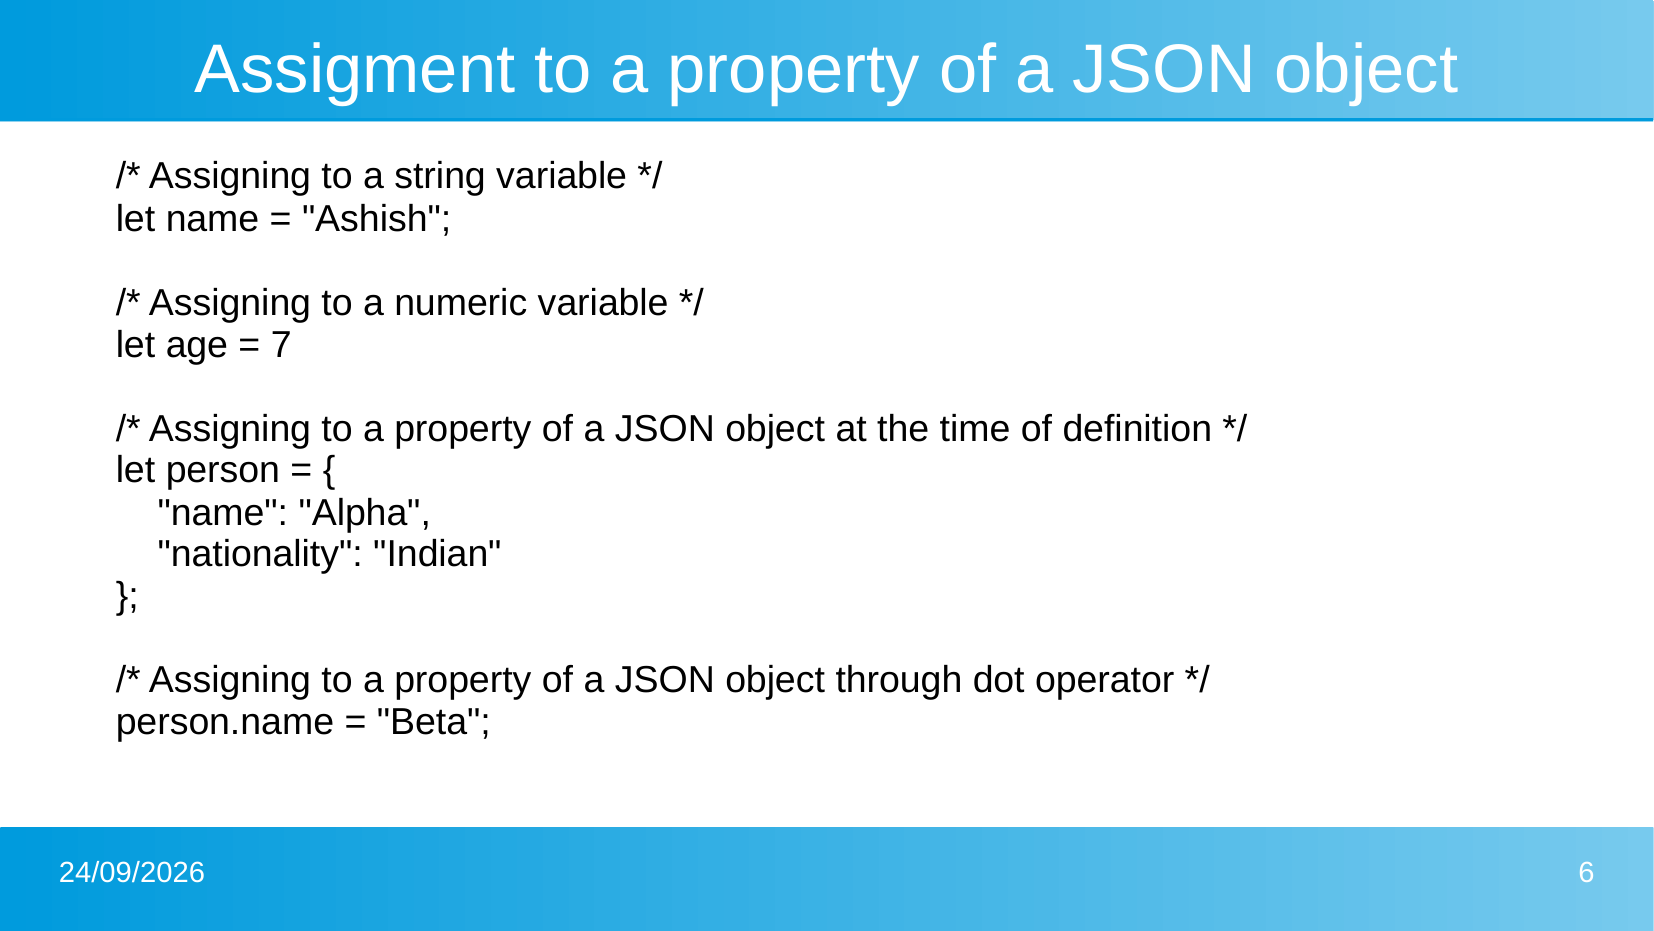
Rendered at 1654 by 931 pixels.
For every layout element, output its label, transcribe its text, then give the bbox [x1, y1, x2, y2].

title Assigment to a property of a JSON object [59, 29, 1595, 108]
text_box /* Assigning to a string variable */ let name = "Ashish"; /* Assigning to a numeric variable */ let age = 7 /* Assigning to a property of a JSON object at the time of definition */ let person = { "name": "Alpha", "nationality": "Indian" }; /* Assigning to a property of a JSON object through dot operator */ person.name = "Beta"; [59, 147, 1536, 751]
